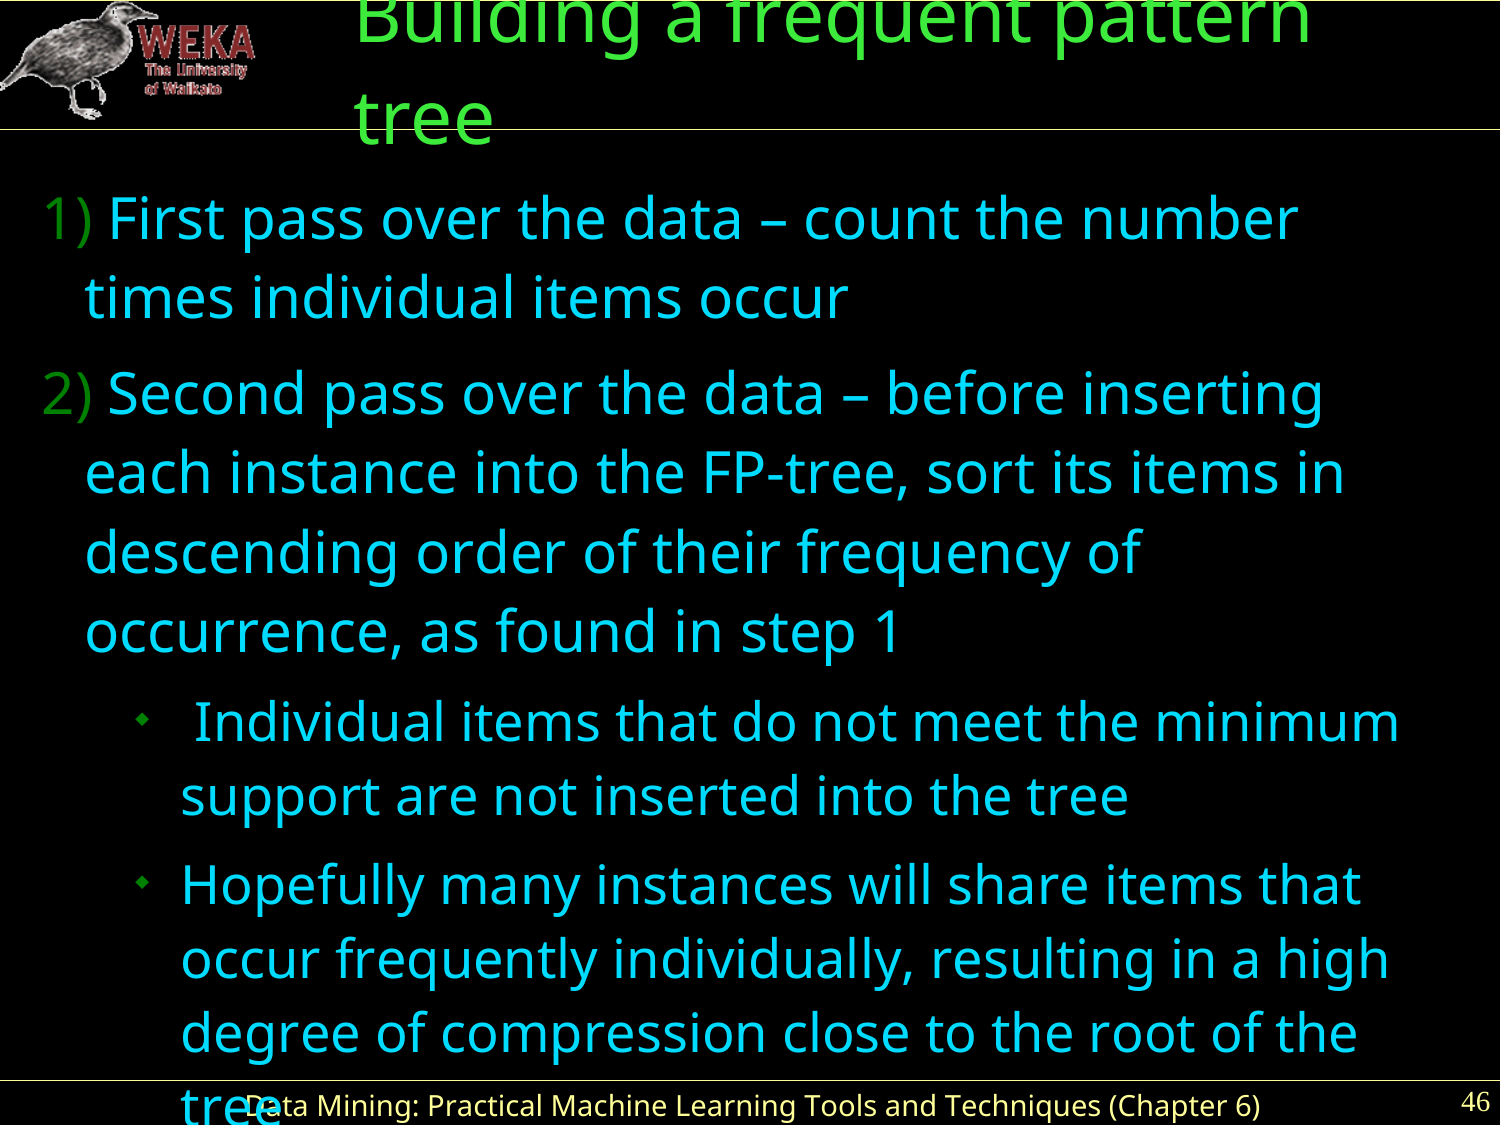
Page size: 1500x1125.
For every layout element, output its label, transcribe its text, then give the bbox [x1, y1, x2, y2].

picture [0, 1, 266, 129]
list First pass over the data – count the number times individual items occur Second pass over the data – before inserting each instance into the FP-tree, sort its items in descending order of their frequency of occurrence, as found in step 1 Individual items that do not meet the minimum support are not inserted into the tree Hopefully many instances will share items that occur frequently individually, resulting in a high degree of compression close to the root of the tree [41, 177, 1418, 1093]
title Building a frequent pattern tree [353, 0, 1476, 159]
